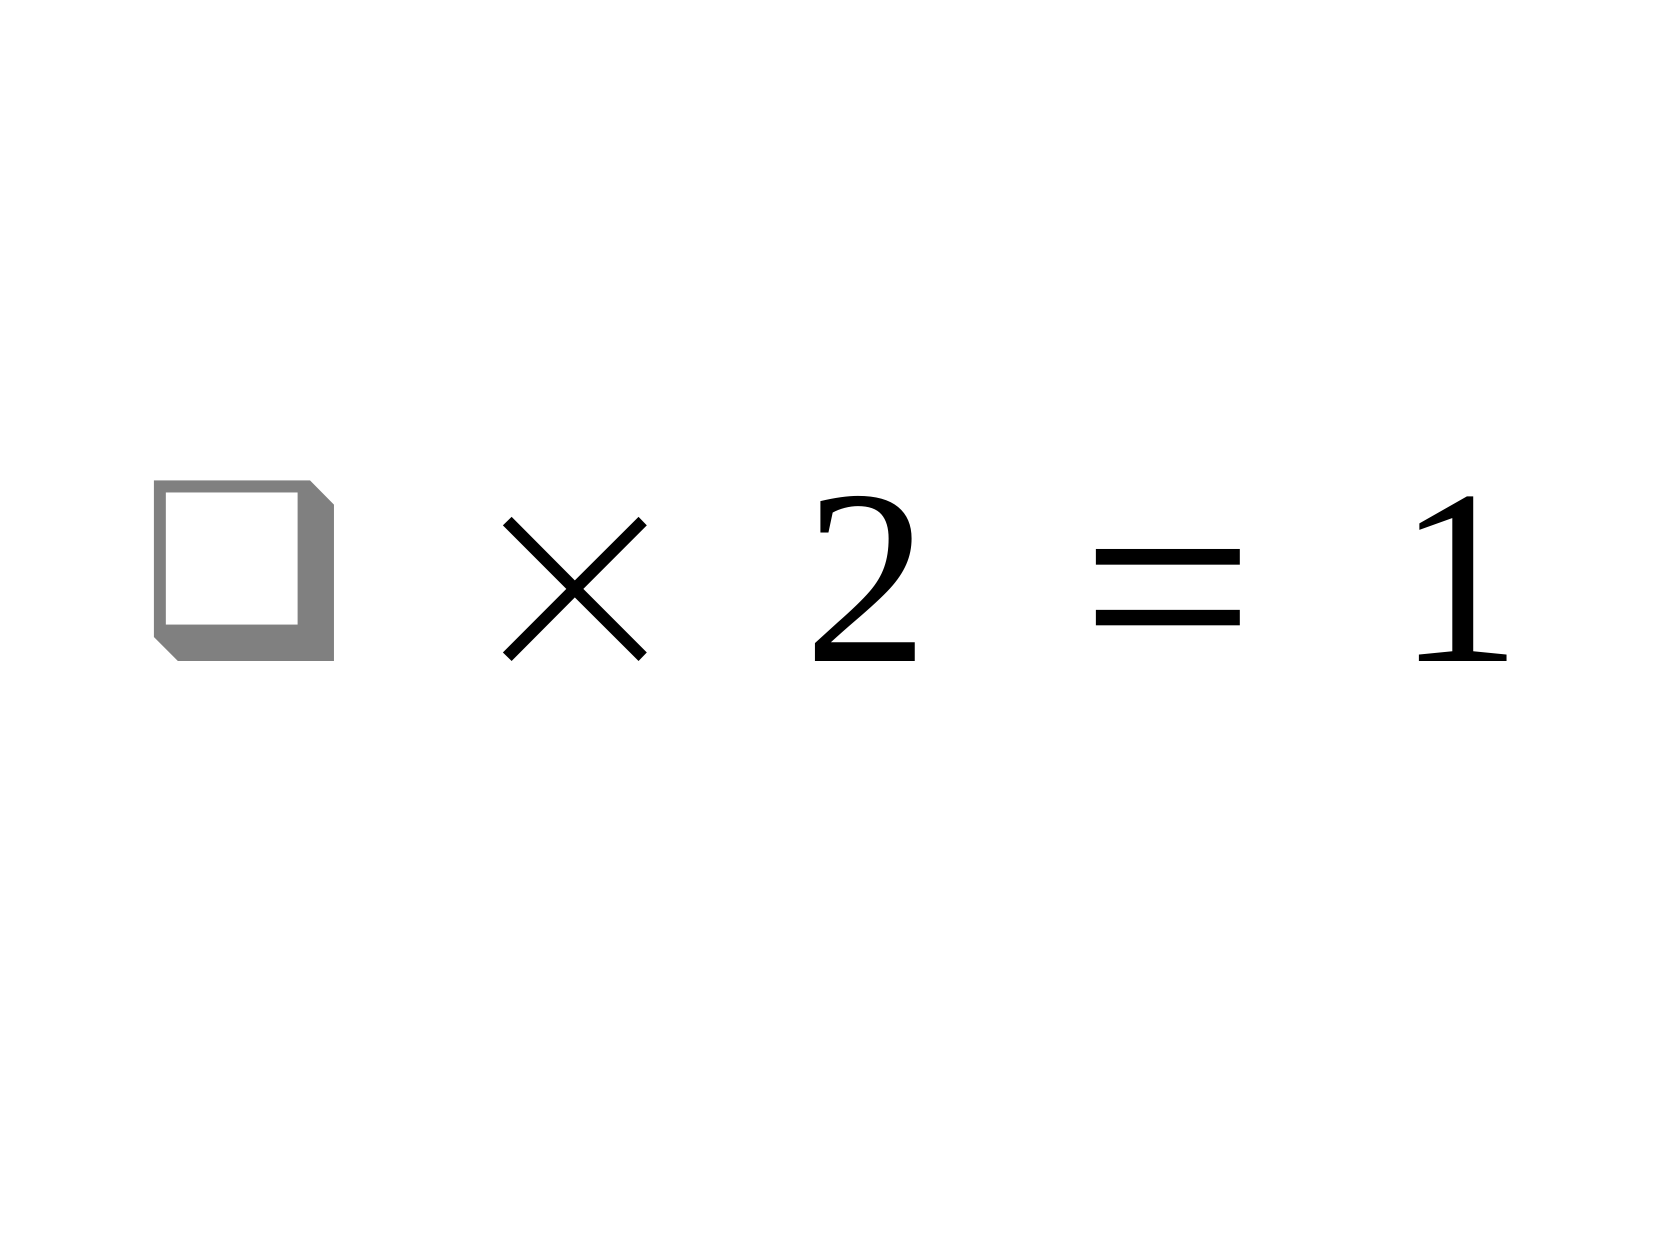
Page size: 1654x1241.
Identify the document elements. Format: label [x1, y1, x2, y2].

chart [70, 442, 1576, 721]
